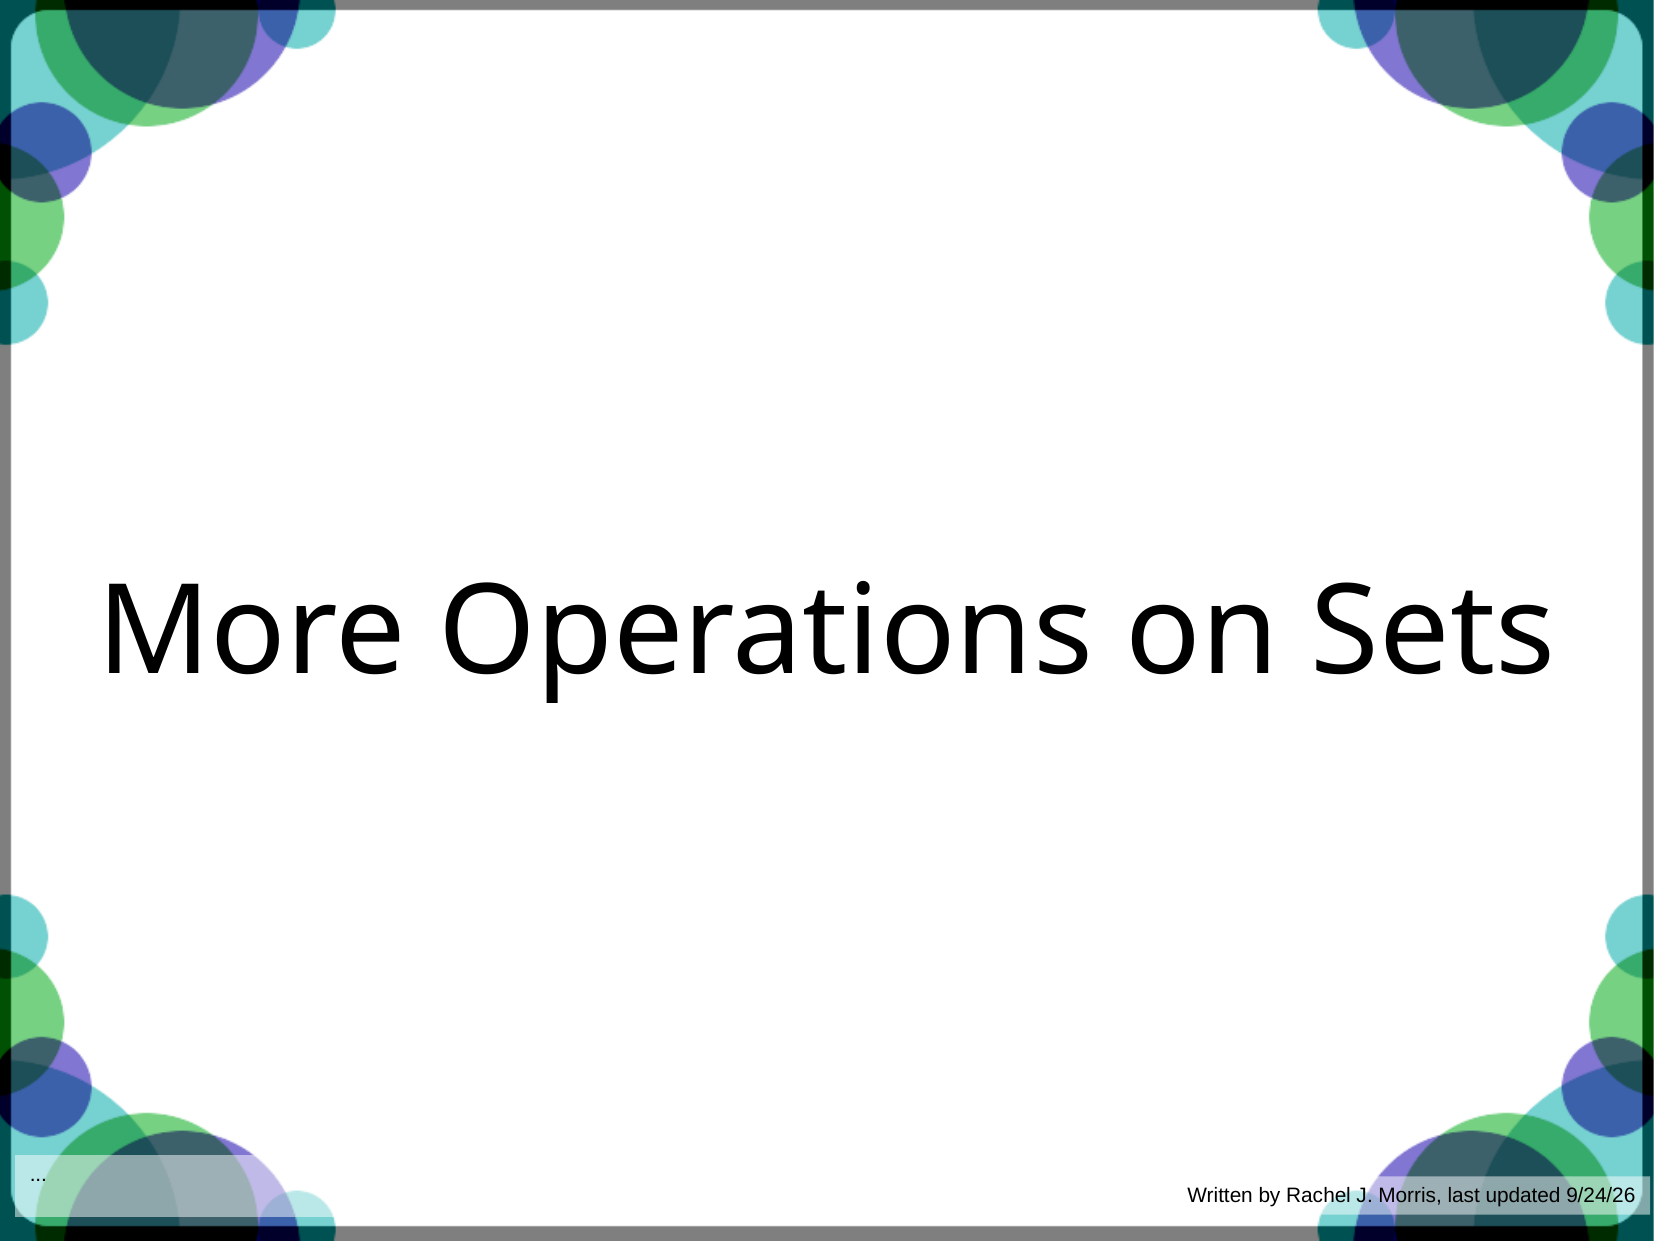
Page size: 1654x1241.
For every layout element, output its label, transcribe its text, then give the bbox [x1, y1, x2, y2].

picture [0, 0, 1654, 1241]
text_box Written by Rachel J. Morris, last updated 10/21/16 [840, 1176, 1651, 1215]
title More Operations on Sets [82, 521, 1571, 729]
text_box ... [15, 1155, 766, 1217]
